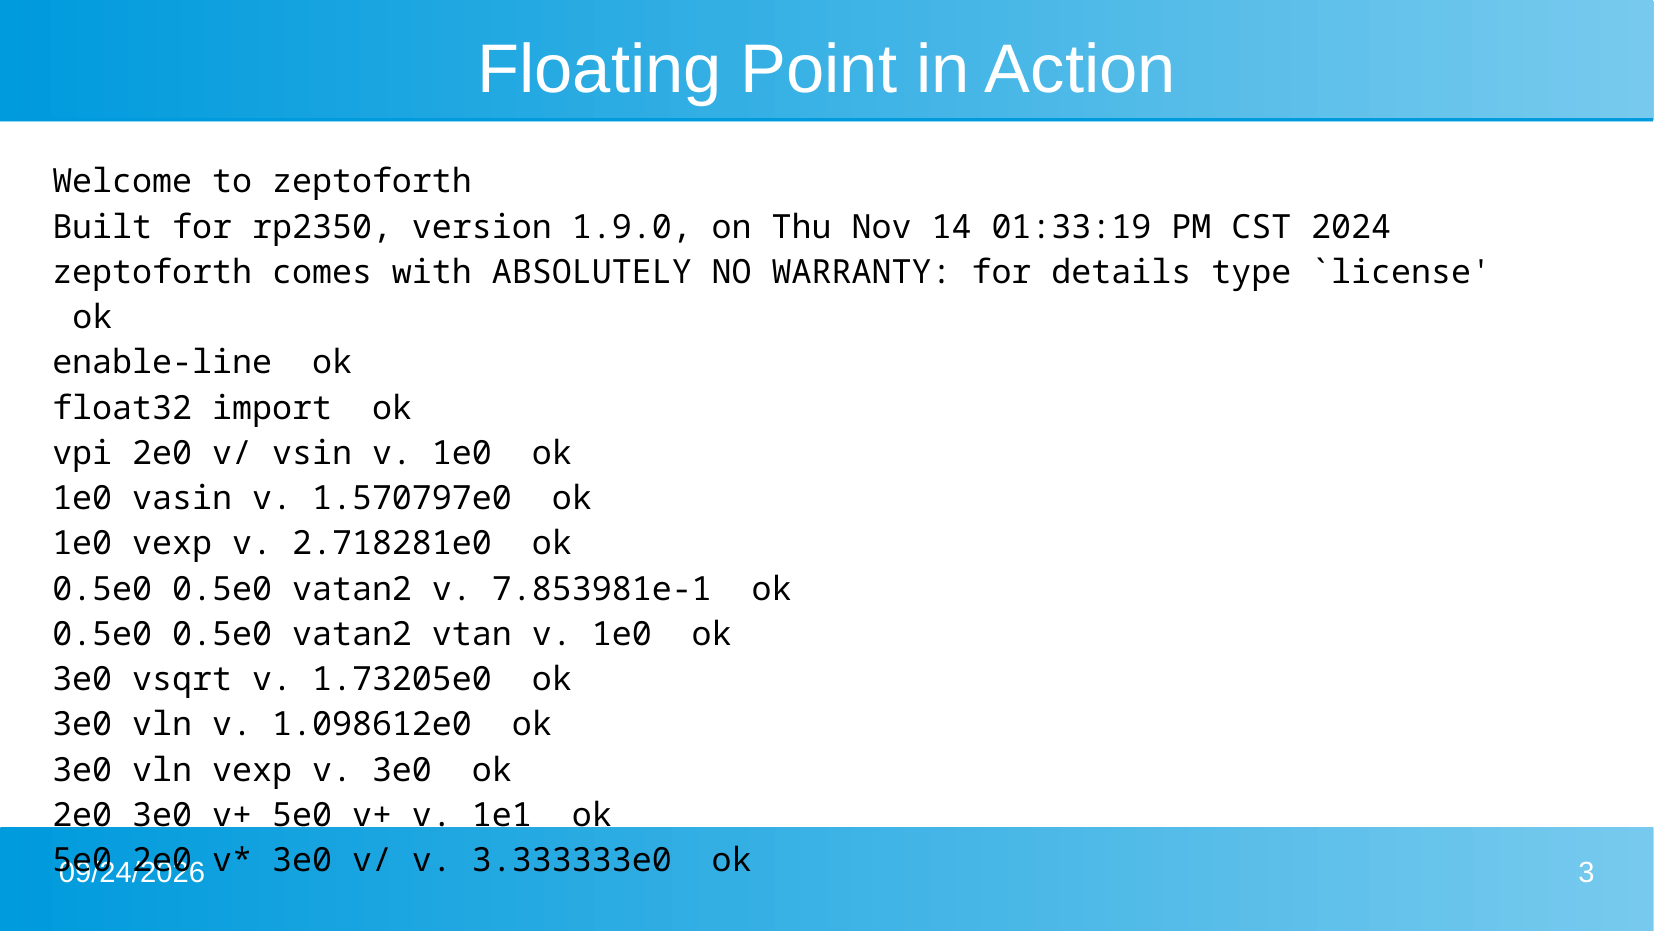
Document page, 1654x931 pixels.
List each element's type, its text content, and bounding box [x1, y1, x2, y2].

title Floating Point in Action [59, 29, 1595, 108]
text_box Welcome to zeptoforth Built for rp2350, version 1.9.0, on Thu Nov 14 01:33:19 PM CST 2024 zeptoforth comes with ABSOLUTELY NO WARRANTY: for details type `license' ok enable-line ok float32 import ok vpi 2e0 v/ vsin v. 1e0 ok 1e0 vasin v. 1.570797e0 ok 1e0 vexp v. 2.718281e0 ok 0.5e0 0.5e0 vatan2 v. 7.853981e-1 ok 0.5e0 0.5e0 vatan2 vtan v. 1e0 ok 3e0 vsqrt v. 1.73205e0 ok 3e0 vln v. 1.098612e0 ok 3e0 vln vexp v. 3e0 ok 2e0 3e0 v+ 5e0 v+ v. 1e1 ok 5e0 2e0 v* 3e0 v/ v. 3.333333e0 ok [37, 150, 1613, 823]
